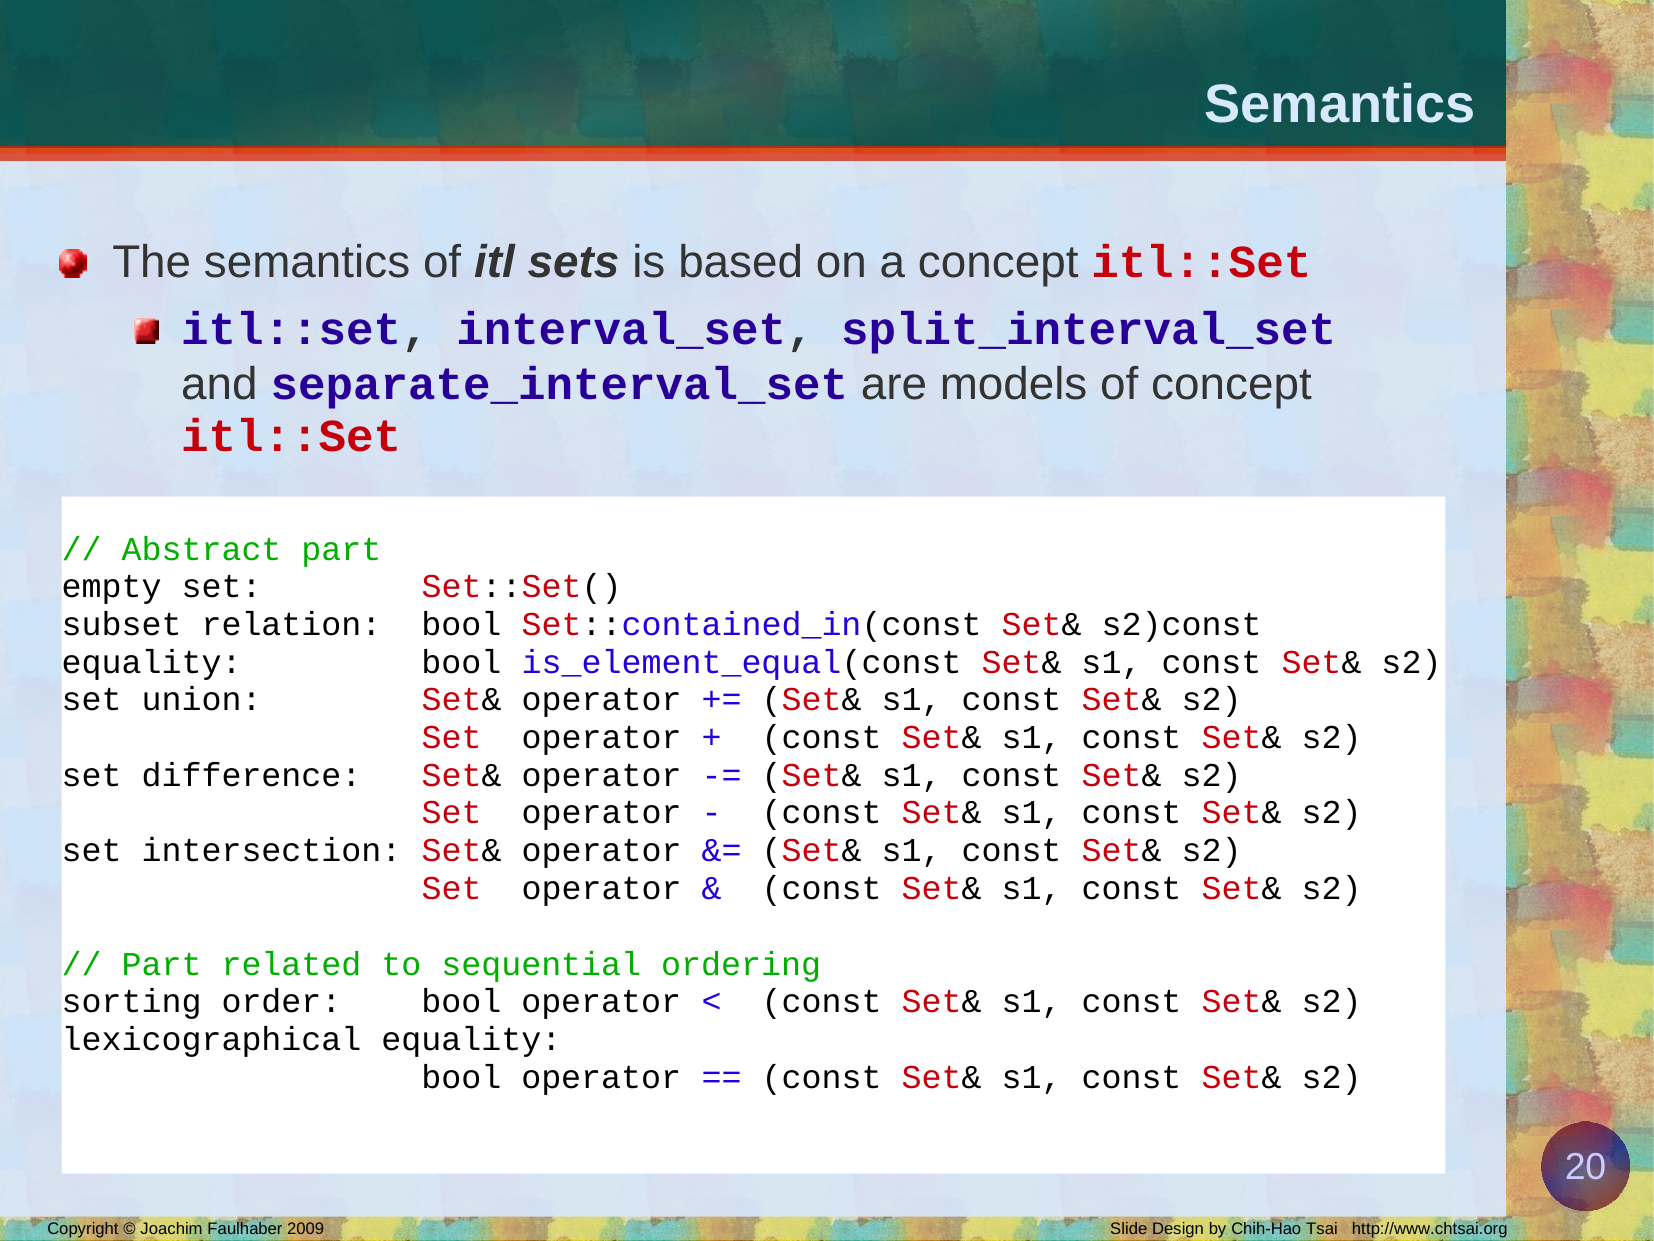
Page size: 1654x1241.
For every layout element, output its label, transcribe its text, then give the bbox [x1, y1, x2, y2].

title Semantics [29, 59, 1477, 148]
text_box // Abstract part empty set: Set::Set() subset relation: bool Set::contained_in(const Set& s2)const equality: bool is_element_equal(const Set& s1, const Set& s2) set union: Set& operator += (Set& s1, const Set& s2) Set operator + (const Set& s1, const Set& s2) set difference: Set& operator -= (Set& s1, const Set& s2) Set operator - (const Set& s1, const Set& s2) set intersection: Set& operator &= (Set& s1, const Set& s2) Set operator & (const Set& s1, const Set& s2) // Part related to sequential ordering sorting order: bool operator < (const Set& s1, const Set& s2) lexicographical equality: bool operator == (const Set& s1, const Set& s2) [61, 496, 1446, 1163]
list The semantics of itl sets is based on a concept itl::Set itl::set, interval_set, split_interval_set and separate_interval_set are models of concept itl::Set [59, 236, 1418, 466]
